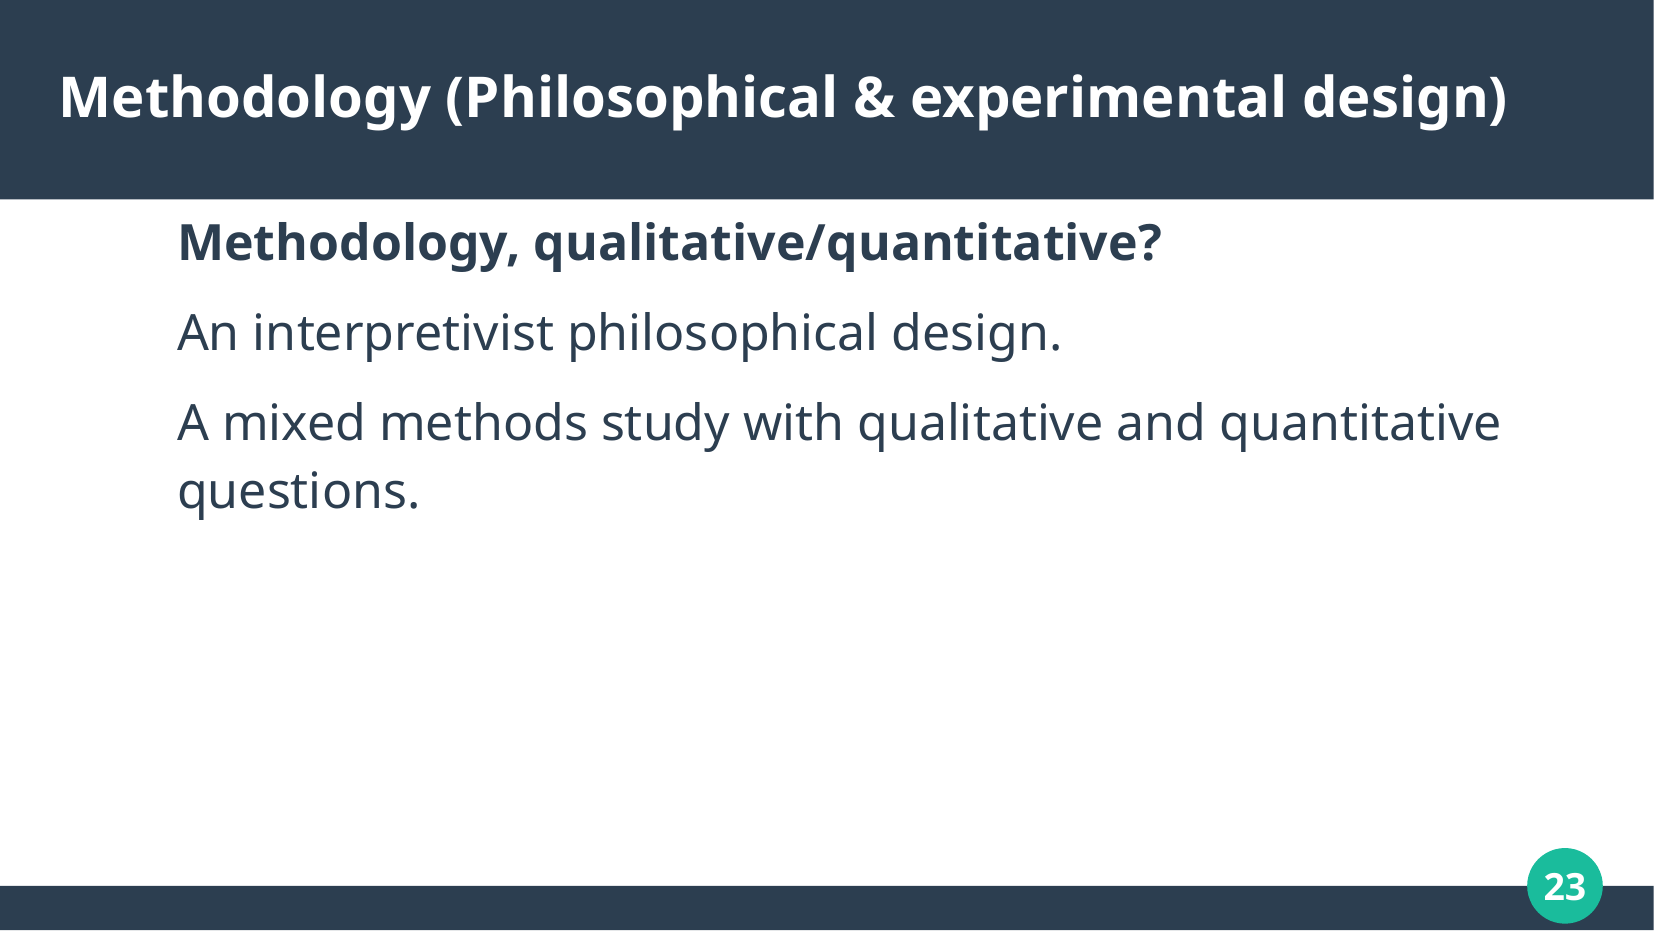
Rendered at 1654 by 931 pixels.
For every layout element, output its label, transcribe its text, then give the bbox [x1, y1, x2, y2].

title Methodology (Philosophical & experimental design) [59, 37, 1595, 156]
list Methodology, qualitative/quantitative? An interpretivist philosophical design. A mixed methods study with qualitative and quantitative questions. [106, 206, 1642, 864]
